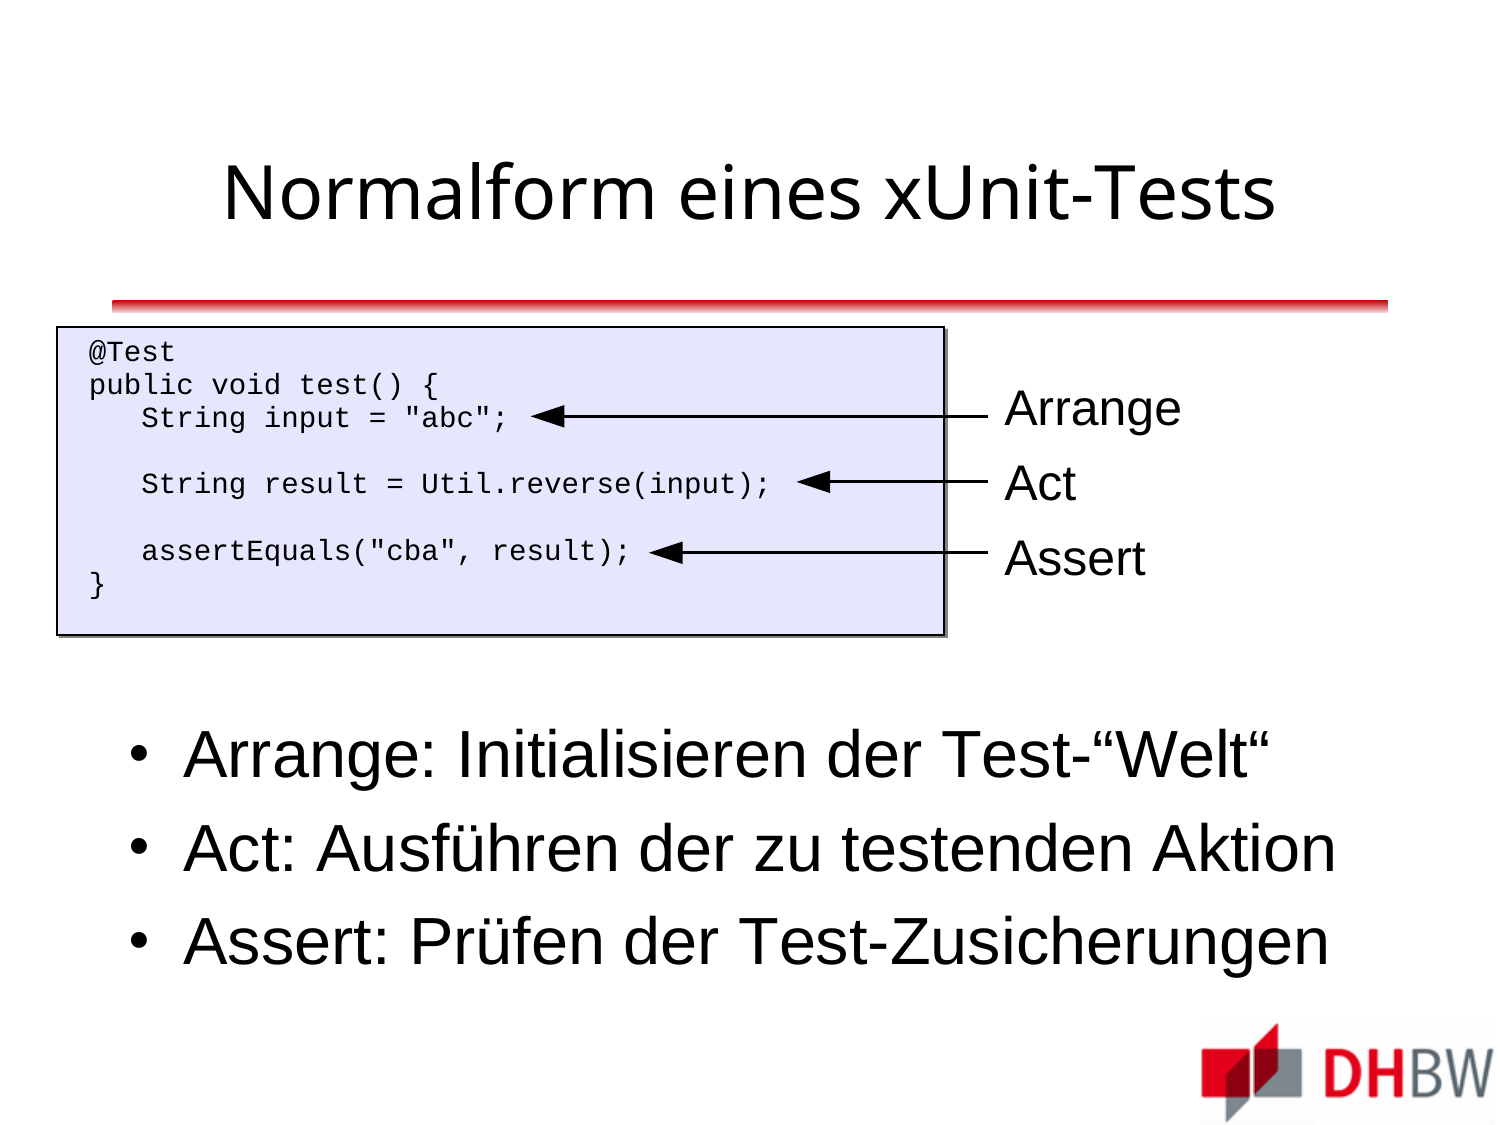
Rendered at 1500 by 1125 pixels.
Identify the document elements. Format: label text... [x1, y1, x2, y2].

text_box Arrange Act Assert [989, 352, 1197, 593]
list Arrange: Initialisieren der Test-“Welt“ Act: Ausführen der zu testenden Aktion Assert: Prüfen der Test-Zusicherungen [112, 708, 1447, 1063]
title Normalform eines xUnit-Tests [112, 27, 1387, 360]
picture [1200, 1021, 1495, 1125]
text_box @Test public void test() { String input = "abc"; String result = Util.reverse(input); assertEquals("cba", result); } [56, 326, 945, 635]
